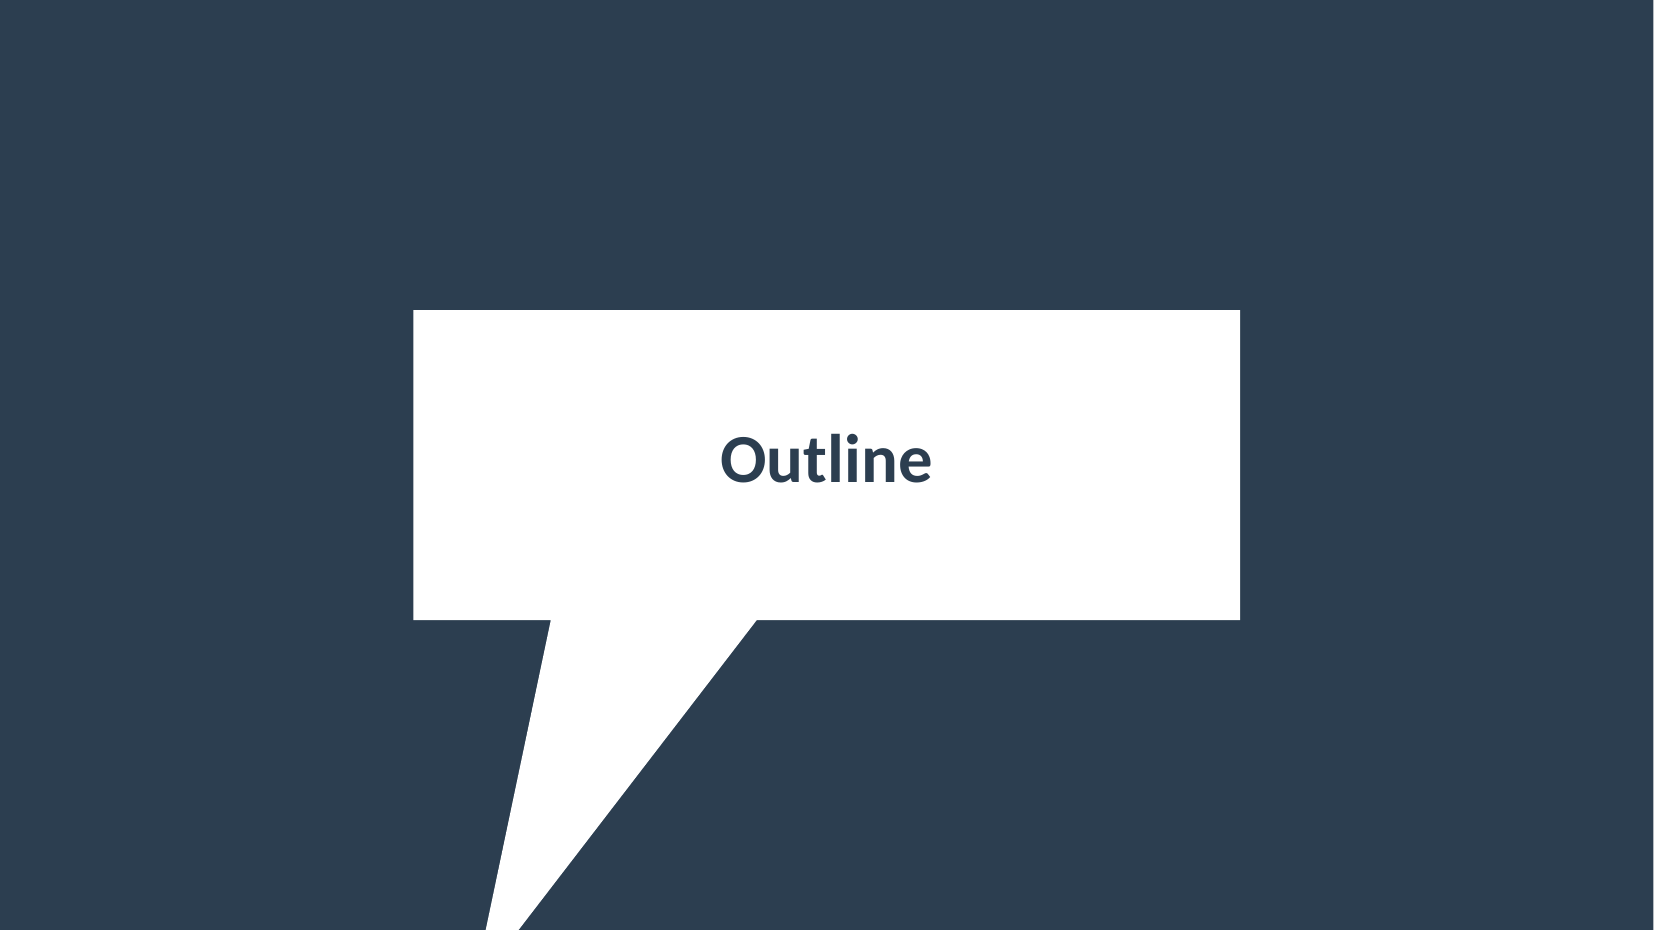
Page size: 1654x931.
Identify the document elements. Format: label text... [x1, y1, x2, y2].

title Outline [442, 332, 1211, 598]
